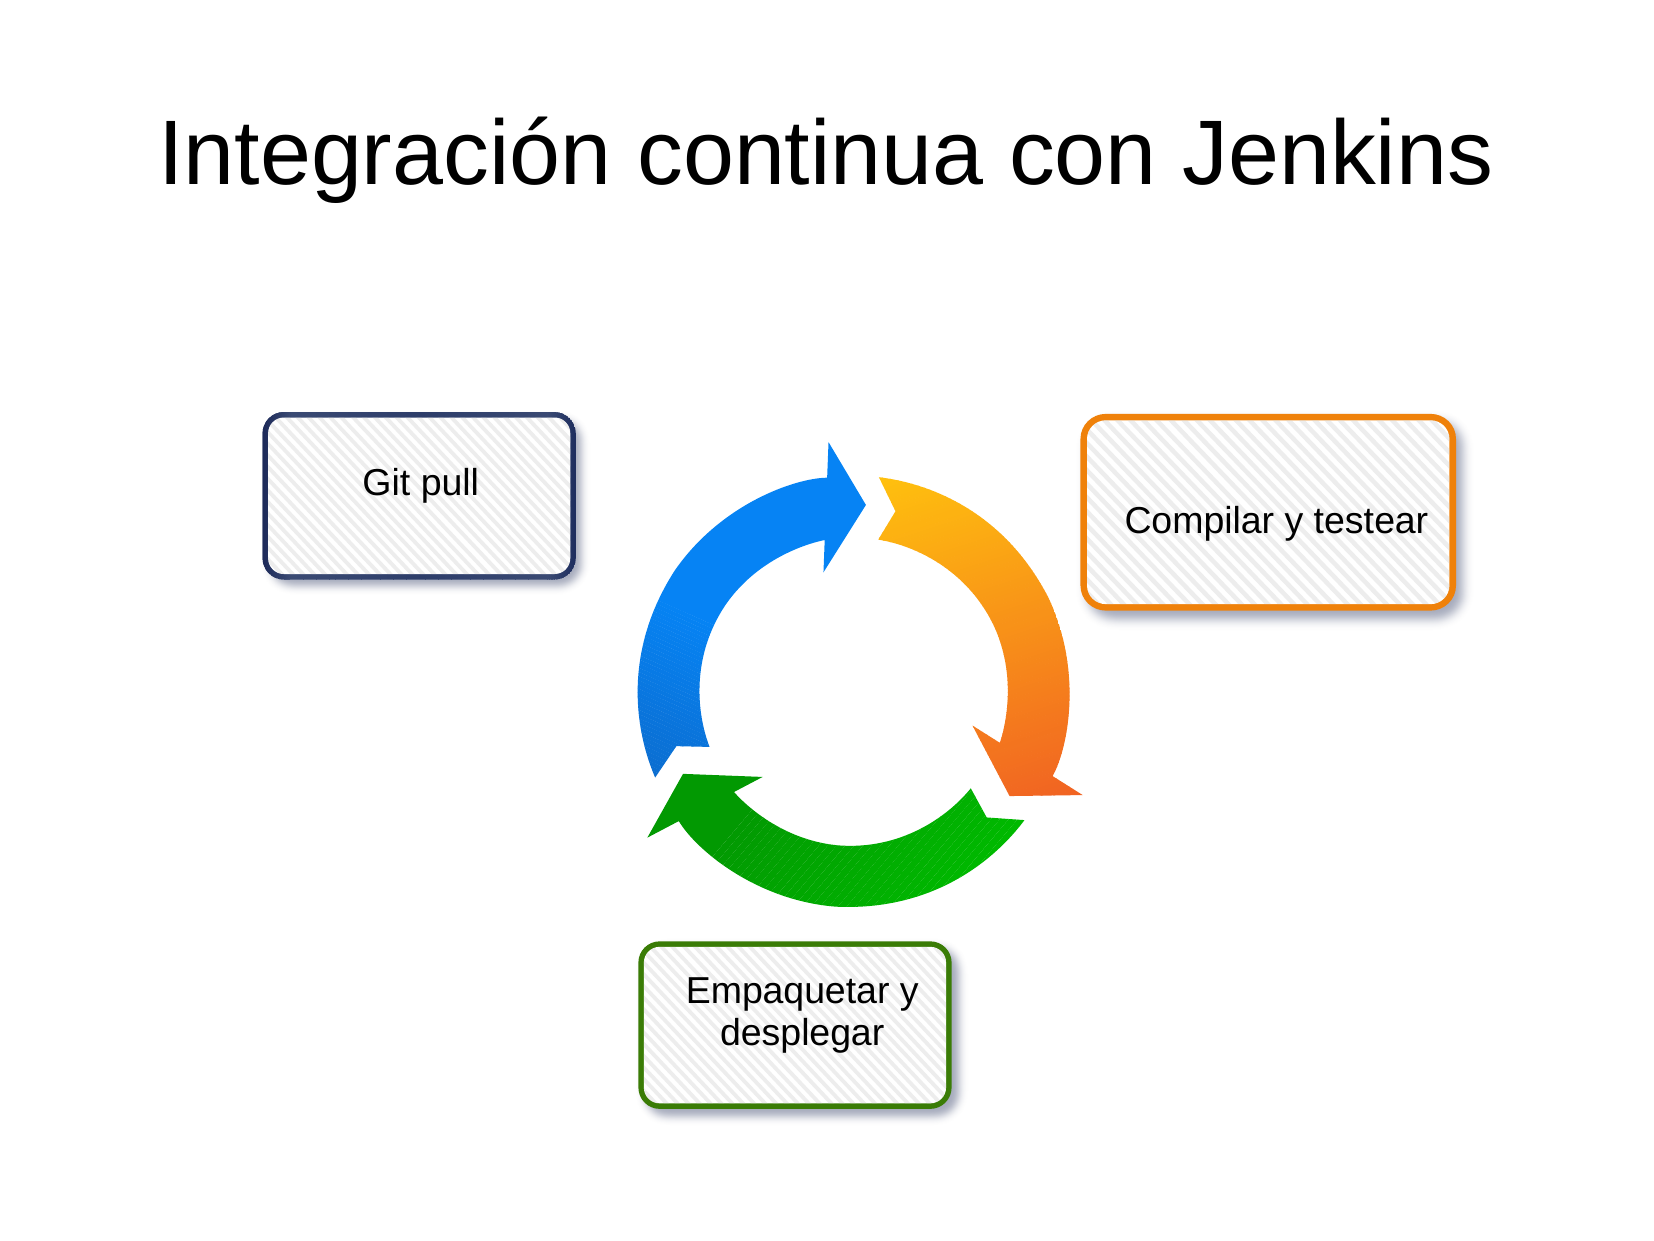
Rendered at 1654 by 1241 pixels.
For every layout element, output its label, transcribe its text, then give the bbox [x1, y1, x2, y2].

title Integración continua con Jenkins [82, 49, 1571, 257]
picture [248, 401, 605, 605]
picture [614, 401, 1490, 922]
picture [624, 930, 981, 1134]
